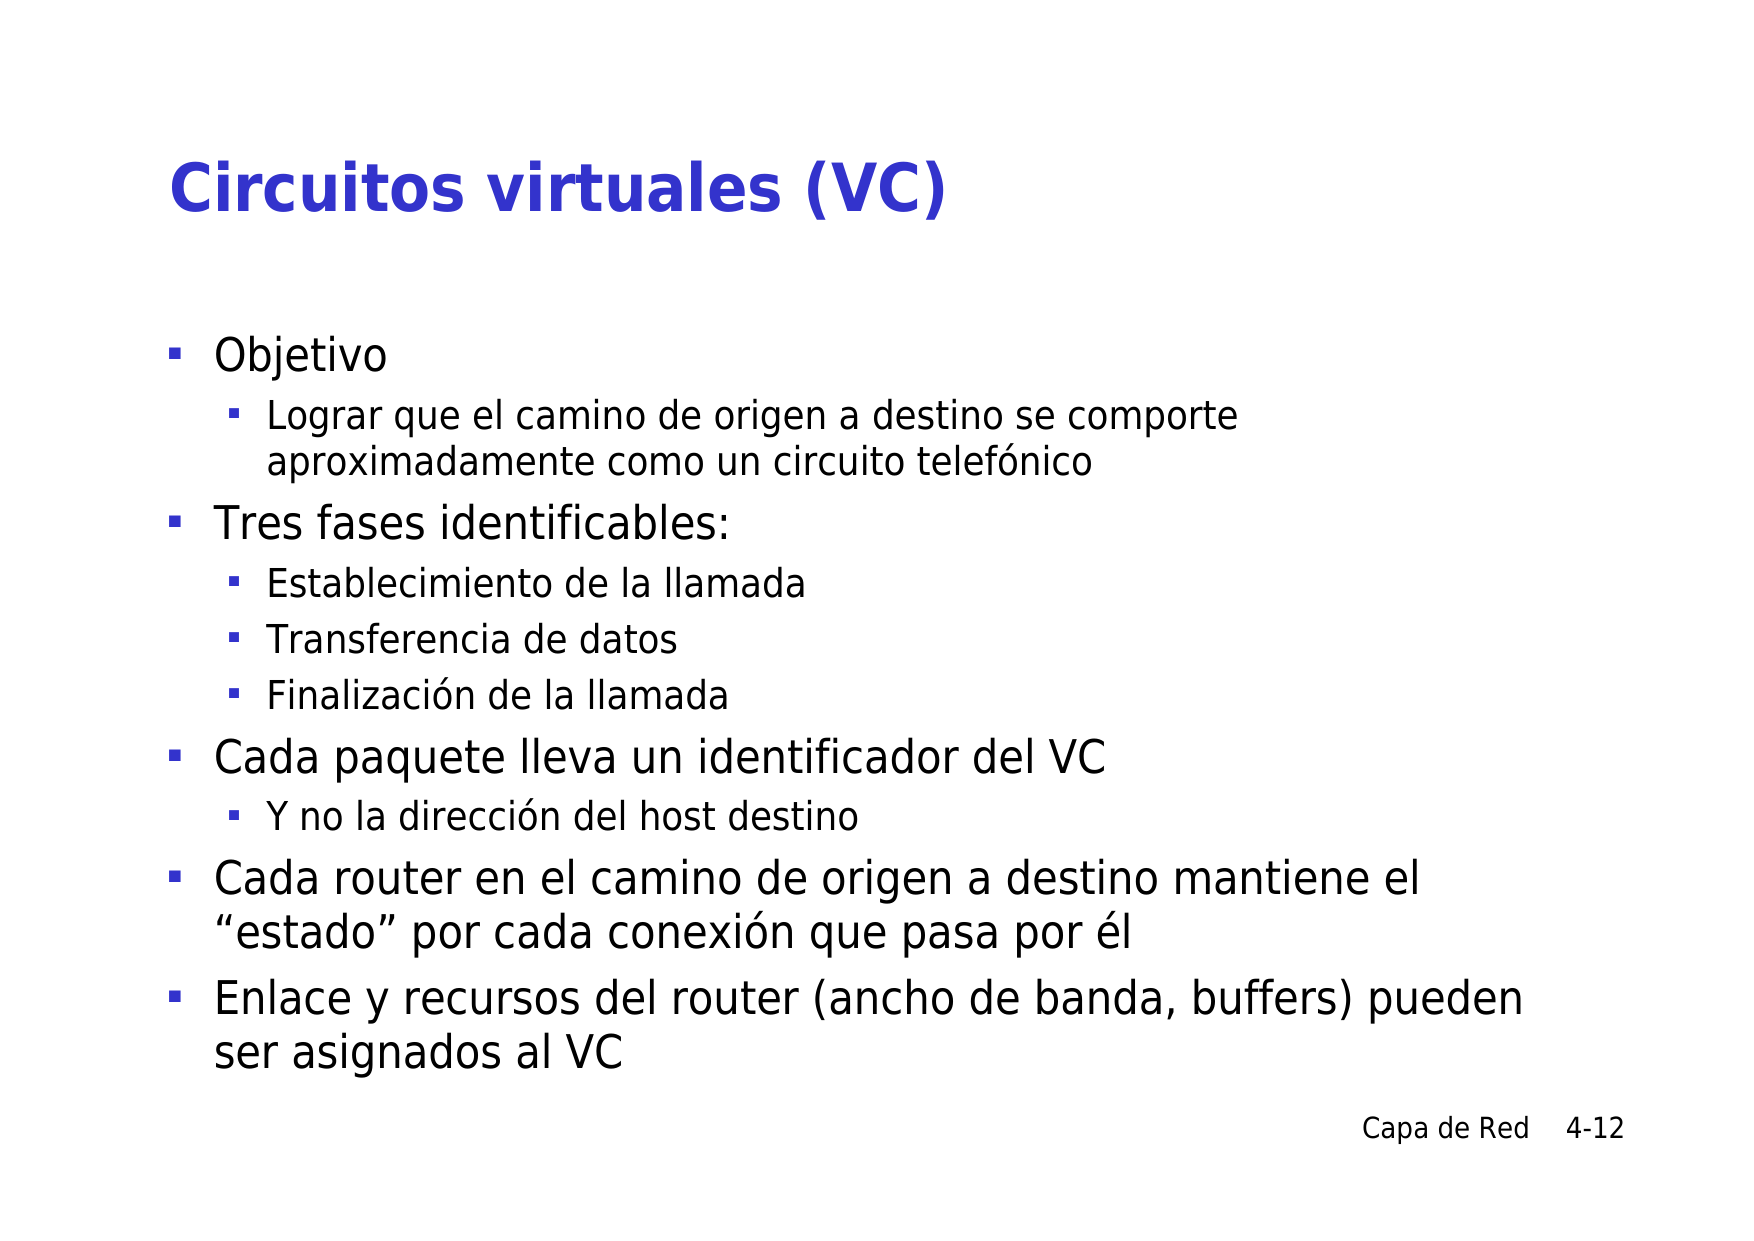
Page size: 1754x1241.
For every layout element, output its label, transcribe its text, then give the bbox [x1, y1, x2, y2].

title Circuitos virtuales (VC) [154, 82, 1545, 297]
list Objetivo Lograr que el camino de origen a destino se comporte aproximadamente como un circuito telefónico Tres fases identificables: Establecimiento de la llamada Transferencia de datos Finalización de la llamada Cada paquete lleva un identificador del VC Y no la dirección del host destino Cada router en el camino de origen a destino mantiene el “estado” por cada conexión que pasa por él Enlace y recursos del router (ancho de banda, buffers) pueden ser asignados al VC [154, 320, 1545, 1095]
